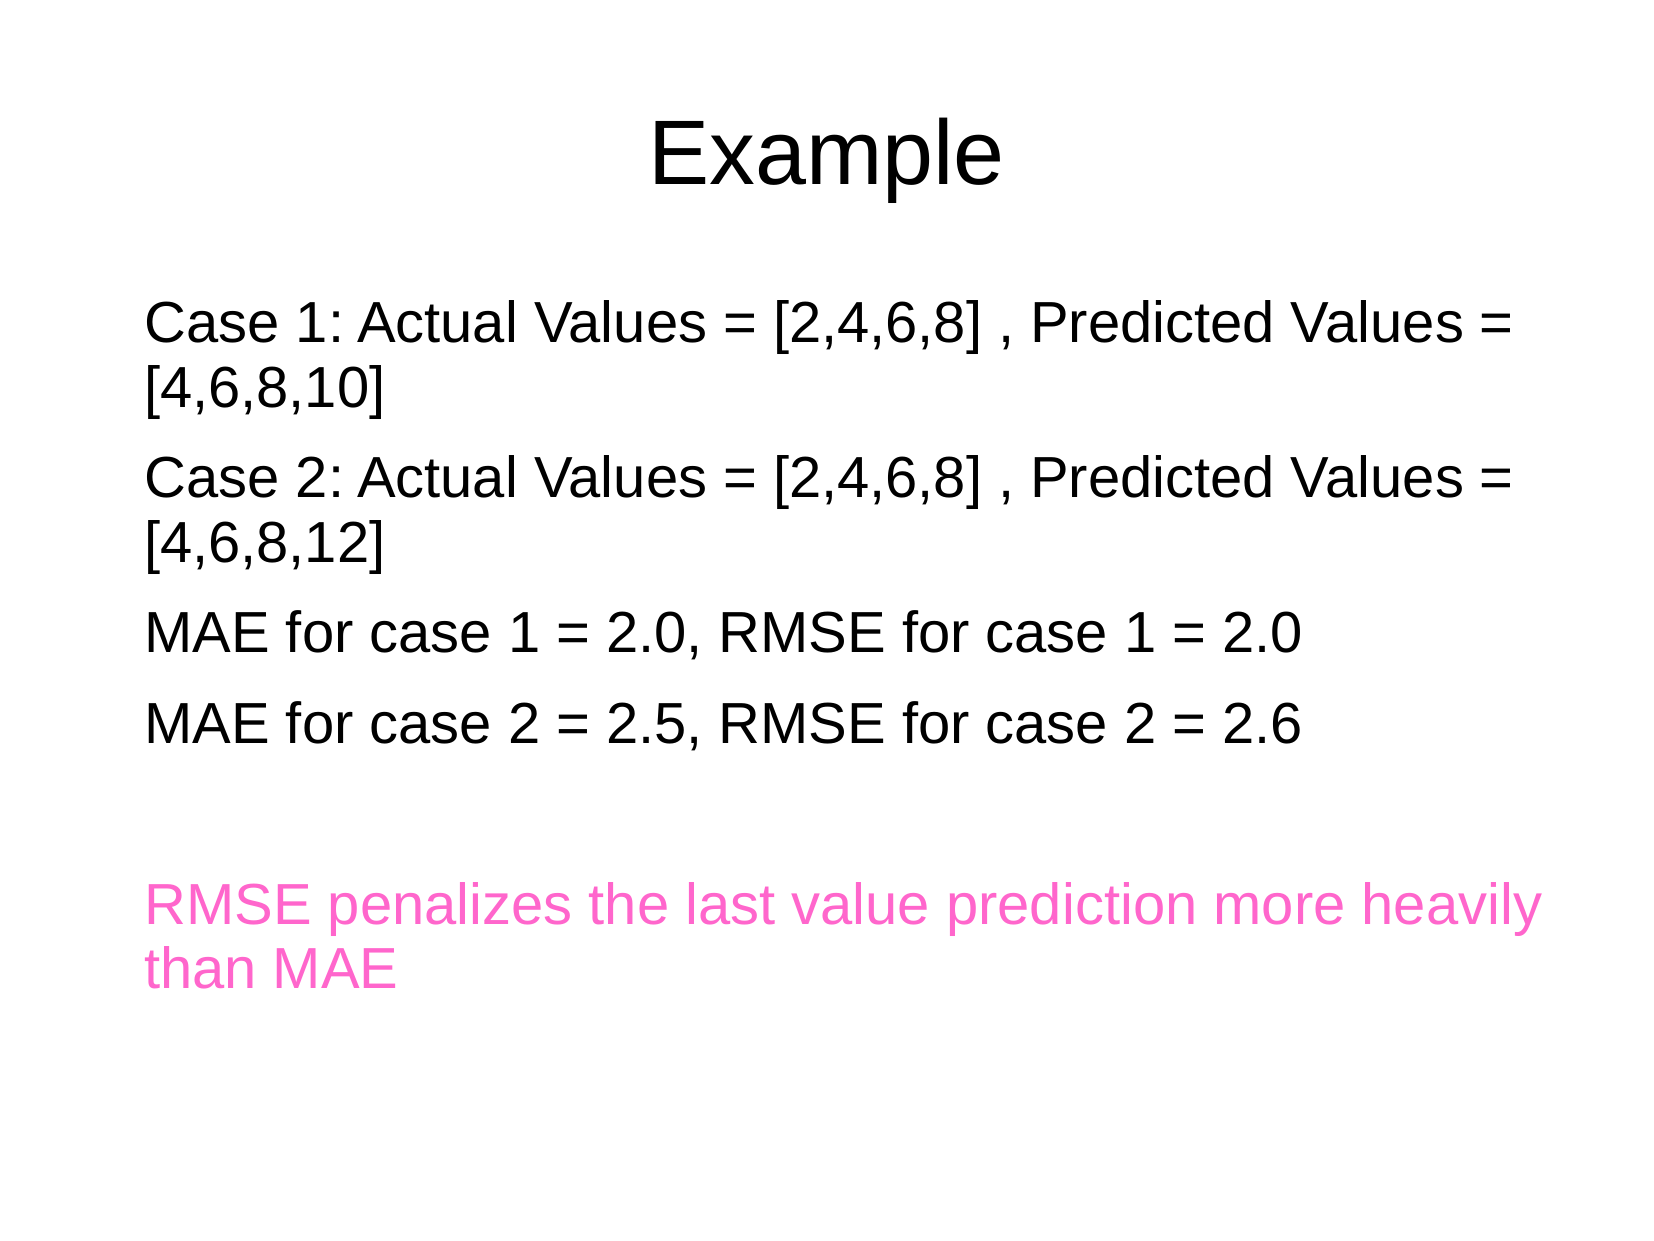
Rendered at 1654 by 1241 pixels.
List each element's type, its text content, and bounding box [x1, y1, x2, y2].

list Case 1: Actual Values = [2,4,6,8] , Predicted Values = [4,6,8,10] Case 2: Actual Values = [2,4,6,8] , Predicted Values = [4,6,8,12] MAE for case 1 = 2.0, RMSE for case 1 = 2.0 MAE for case 2 = 2.5, RMSE for case 2 = 2.6 RMSE penalizes the last value prediction more heavily than MAE [82, 290, 1571, 1010]
title Example [82, 49, 1571, 257]
